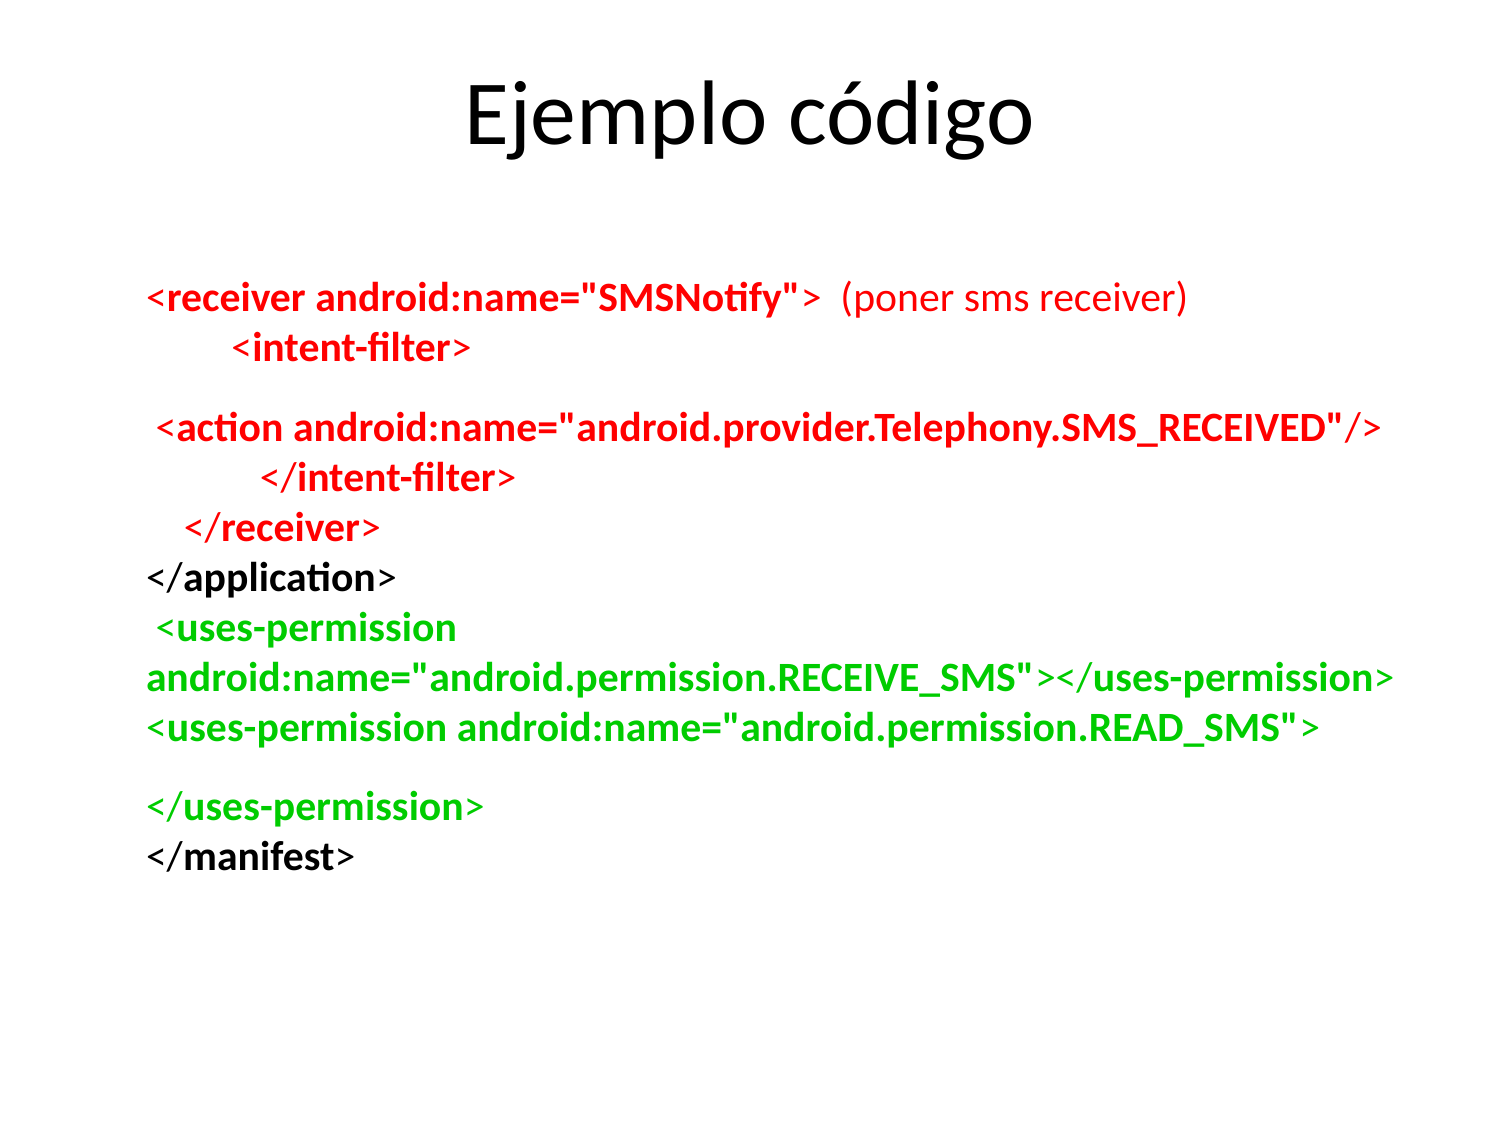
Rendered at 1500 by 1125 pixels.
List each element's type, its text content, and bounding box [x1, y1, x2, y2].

list <receiver android:name="SMSNotify"> (poner sms receiver) <intent-filter> <action android:name="android.provider.Telephony.SMS_RECEIVED"/> </intent-filter> </receiver> </application> <uses-permission android:name="android.permission.RECEIVE_SMS"></uses-permission> <uses-permission android:name="android.permission.READ_SMS"> </uses-permission> </manifest> [75, 262, 1425, 1005]
title Ejemplo código [75, 45, 1425, 233]
